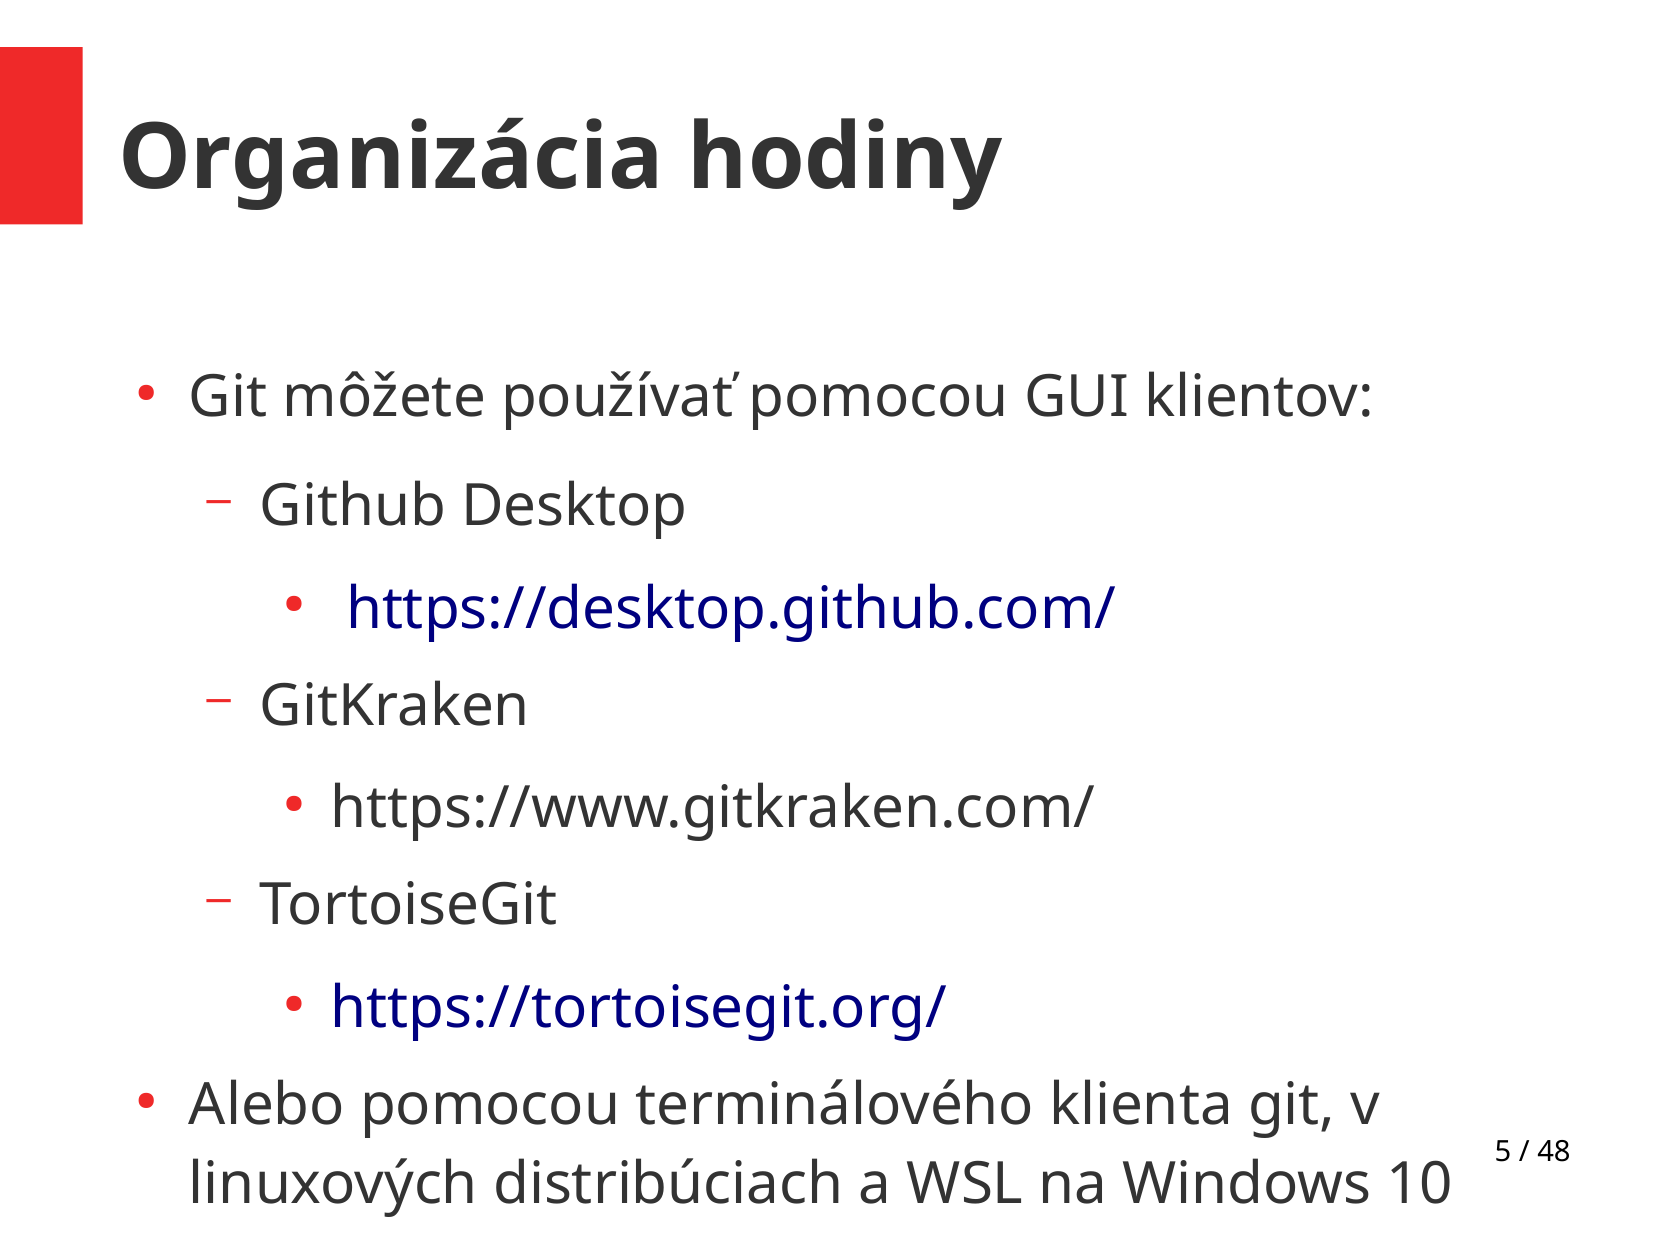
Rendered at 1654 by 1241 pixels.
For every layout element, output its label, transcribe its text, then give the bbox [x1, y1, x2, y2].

list Git môžete používať pomocou GUI klientov: Github Desktop https://desktop.github.com/ GitKraken https://www.gitkraken.com/ TortoiseGit https://tortoisegit.org/ Alebo pomocou terminálového klienta git, v linuxových distribúciach a WSL na Windows 10 [118, 354, 1536, 1074]
title Organizácia hodiny [118, 49, 1571, 257]
